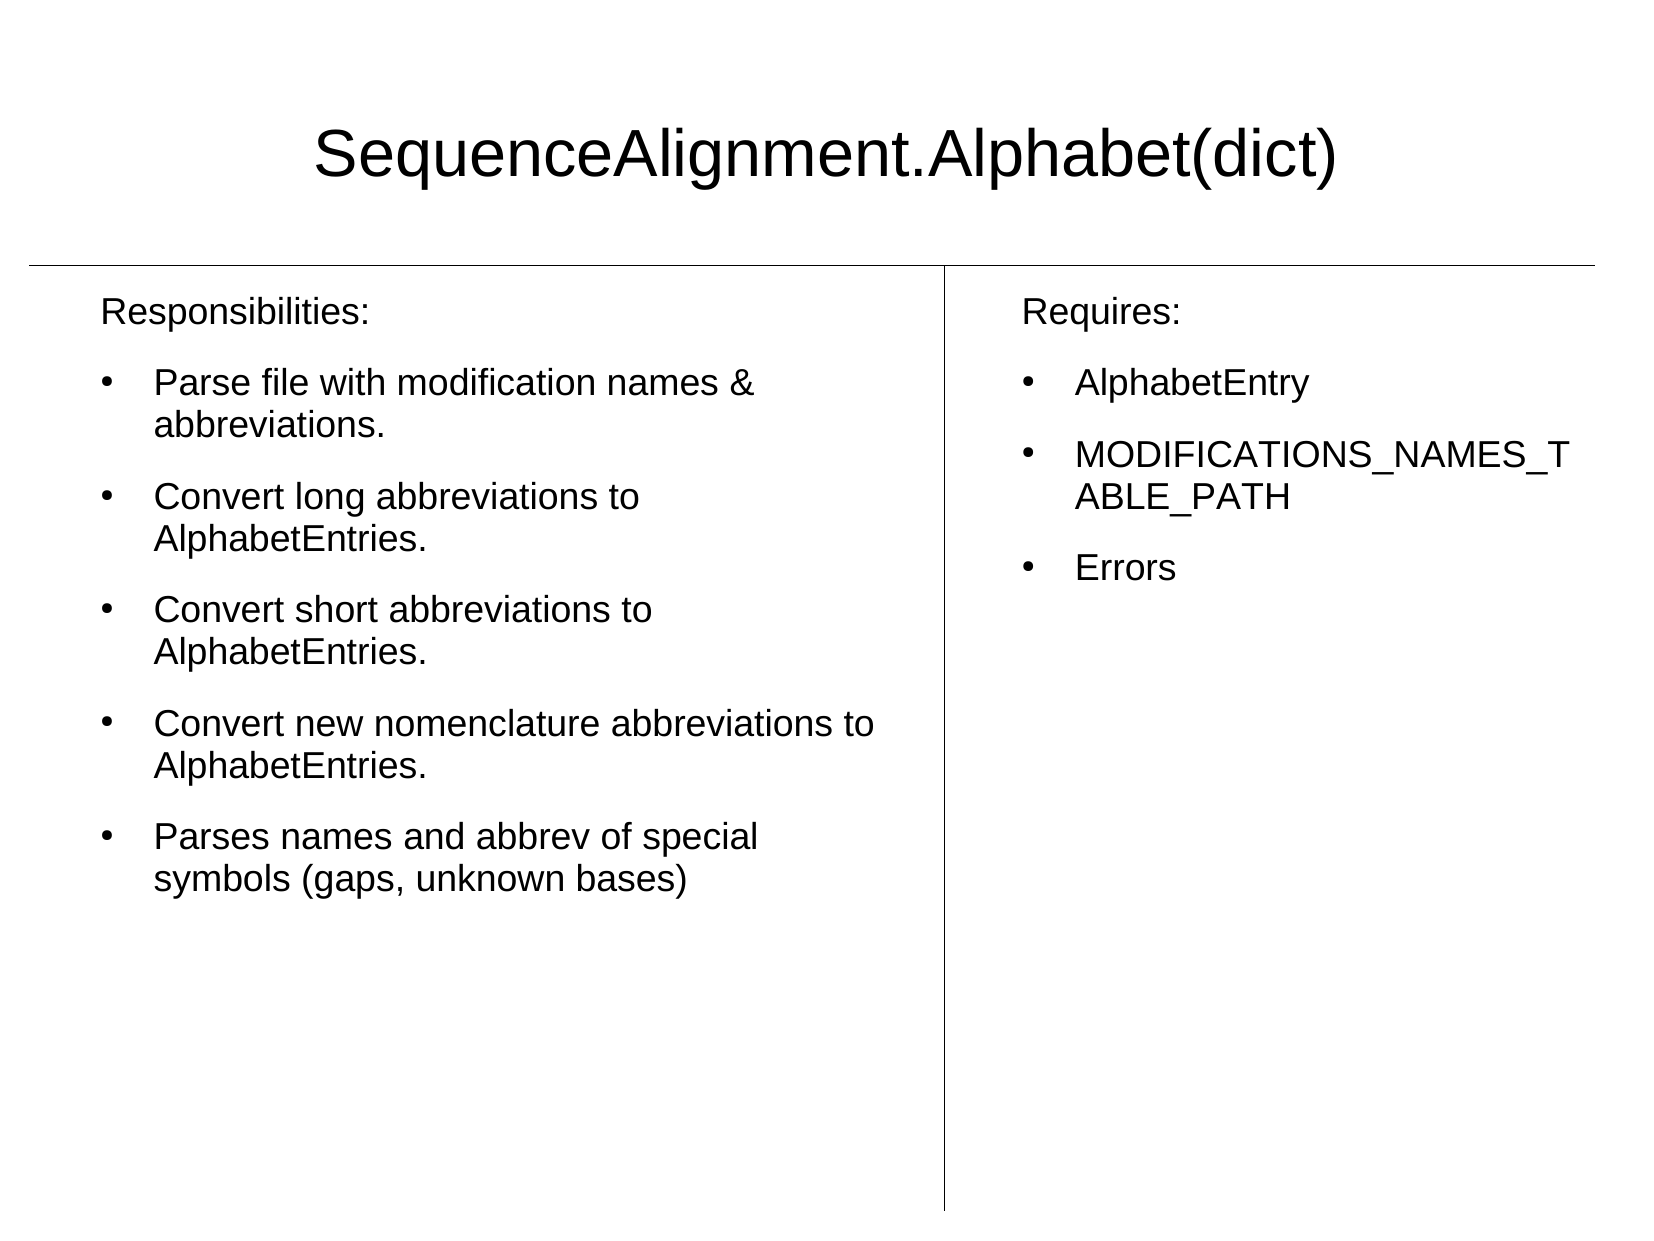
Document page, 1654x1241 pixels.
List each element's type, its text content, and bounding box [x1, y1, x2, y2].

list Requires: AlphabetEntry MODIFICATIONS_NAMES_TABLE_PATH Errors [1003, 290, 1572, 1094]
list Responsibilities: Parse file with modification names & abbreviations. Convert long abbreviations to AlphabetEntries. Convert short abbreviations to AlphabetEntries. Convert new nomenclature abbreviations to AlphabetEntries. Parses names and abbrev of special symbols (gaps, unknown bases) [82, 290, 886, 1094]
title SequenceAlignment.Alphabet(dict) [82, 49, 1571, 257]
